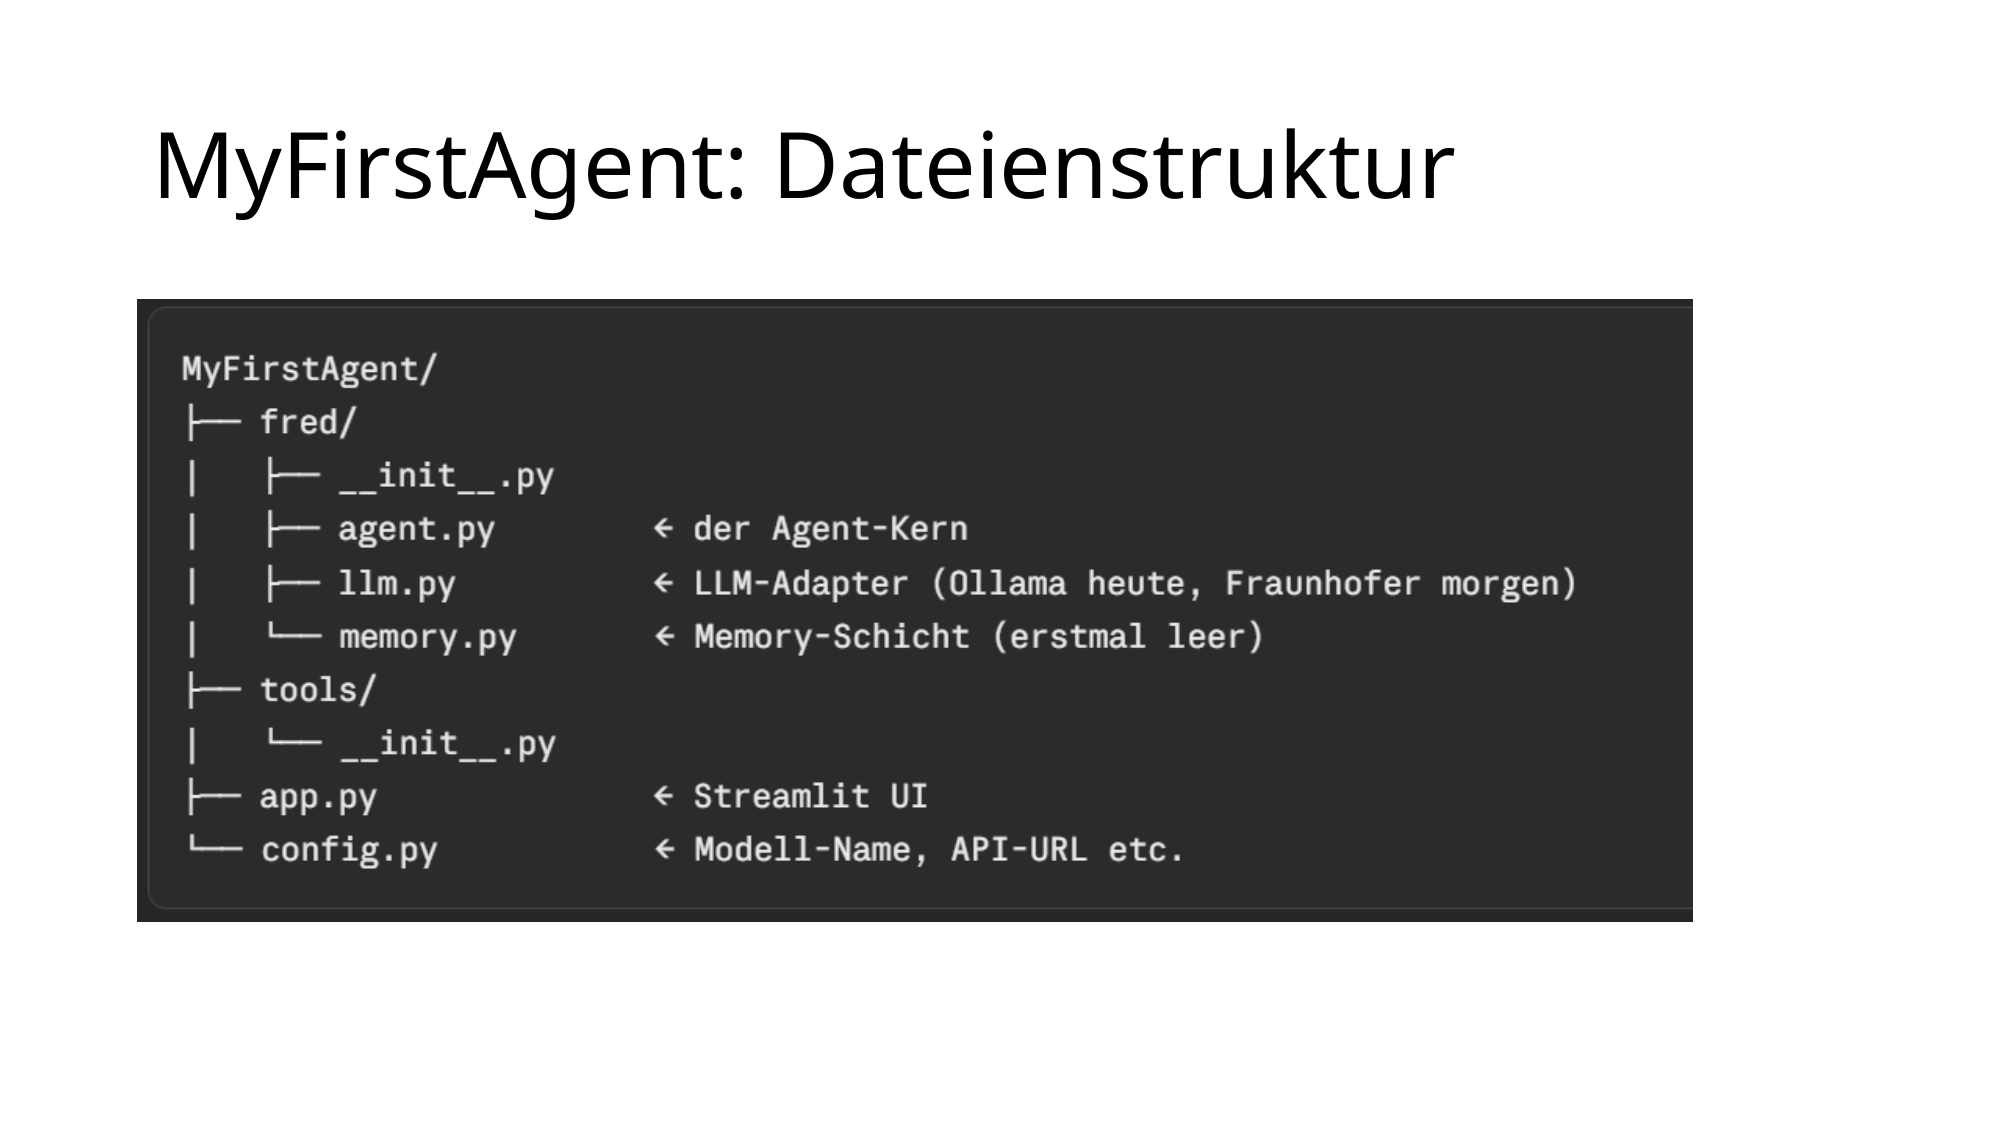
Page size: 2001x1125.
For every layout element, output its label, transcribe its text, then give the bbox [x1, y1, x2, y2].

picture [137, 299, 1693, 922]
title MyFirstAgent: Dateienstruktur [137, 59, 1863, 278]
